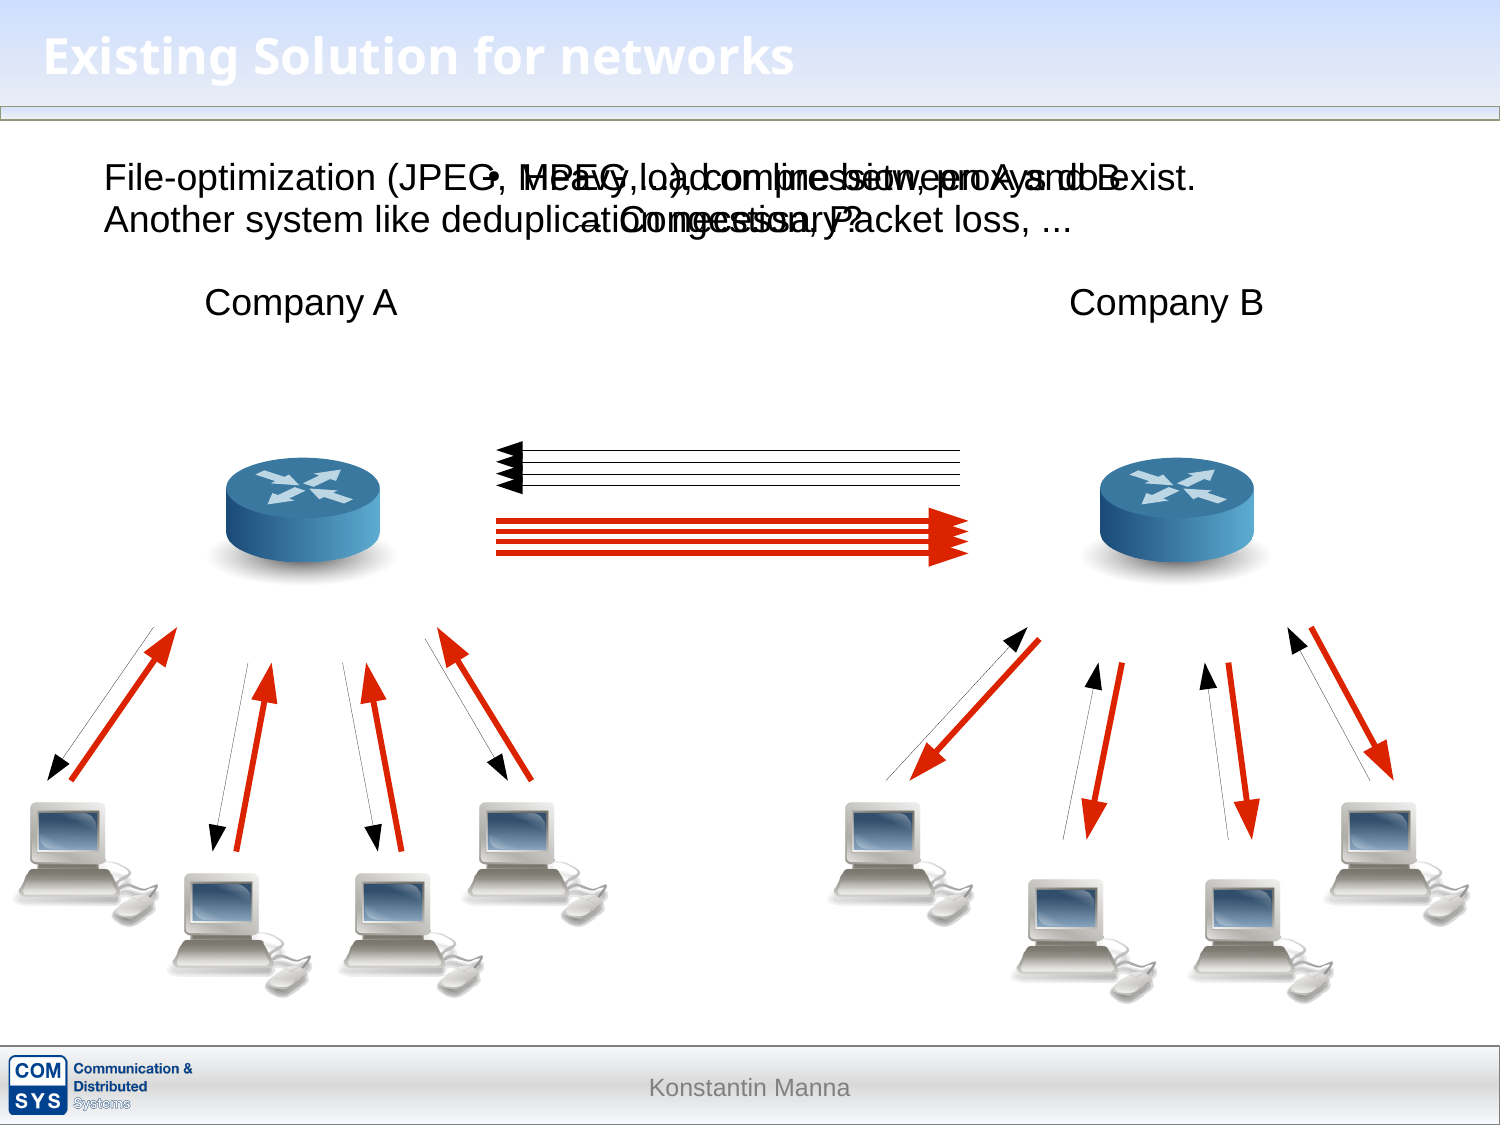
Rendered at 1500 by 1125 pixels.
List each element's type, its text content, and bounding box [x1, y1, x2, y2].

picture [165, 851, 313, 1000]
picture [826, 780, 975, 929]
picture [1062, 401, 1300, 639]
picture [1009, 857, 1158, 1006]
picture [11, 780, 160, 929]
text_box Heavy load on line between A and B → Congestion, Packet loss, ... [472, 149, 1136, 249]
text_box Company A Company B [0, 273, 1500, 331]
title Existing Solution for networks [27, 16, 1464, 92]
picture [188, 401, 426, 639]
text_box File-optimization (JPEG, MPEG,...), compression, proxys do exist. Another system like deduplication necessary? [89, 149, 472, 249]
picture [1186, 780, 1471, 1006]
text_box File-optimization (JPEG, MPEG,...), compression, proxys do exist. Another system like deduplication necessary? [1136, 149, 1211, 249]
picture [336, 780, 609, 1000]
